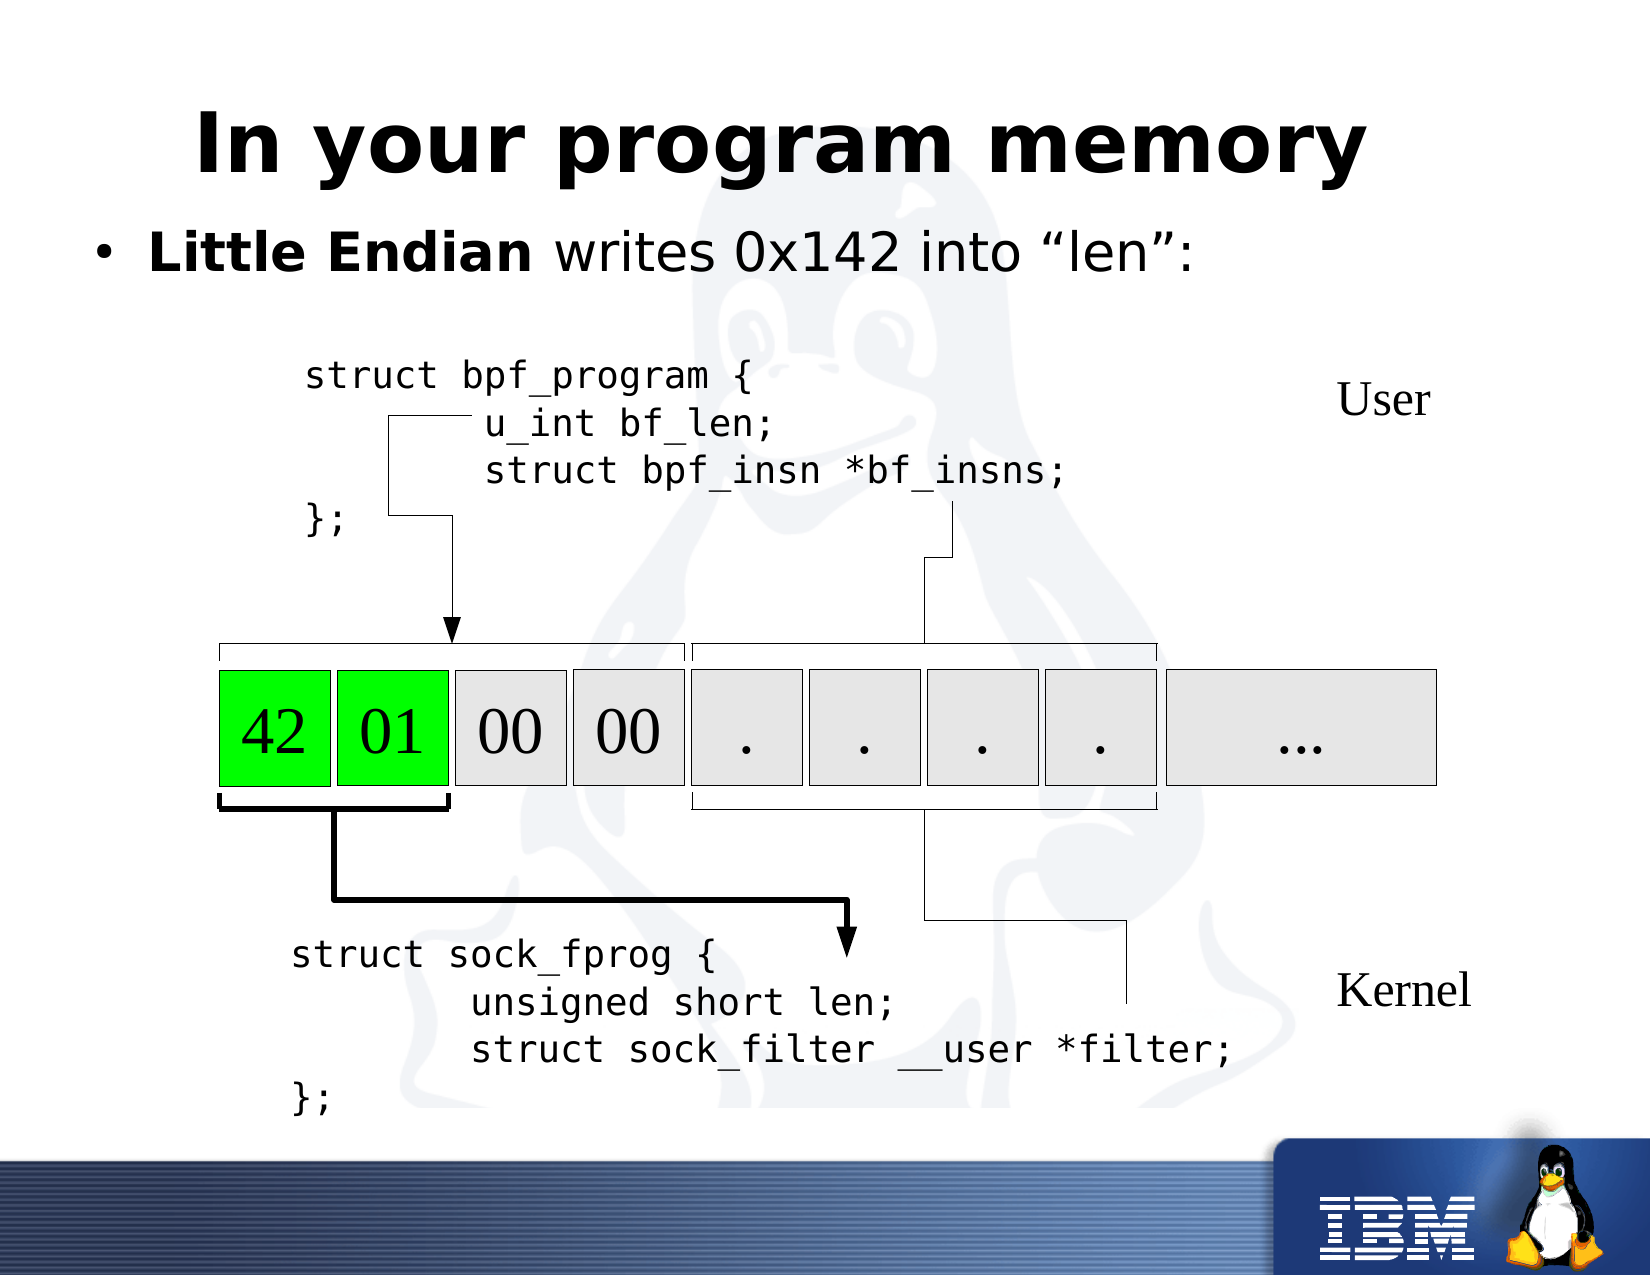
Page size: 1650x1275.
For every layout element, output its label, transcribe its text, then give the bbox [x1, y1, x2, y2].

text_box . [1045, 669, 1157, 786]
text_box . [809, 669, 921, 786]
text_box ... [1166, 669, 1437, 786]
list Little Endian writes 0x142 into “len”: [76, 221, 1457, 366]
text_box 00 [455, 670, 567, 786]
text_box struct bpf_program { u_int bf_len; struct bpf_insn *bf_insns; }; [303, 350, 1256, 583]
text_box 00 [573, 669, 685, 786]
text_box User [1336, 366, 1432, 423]
text_box 01 [337, 670, 449, 786]
text_box struct sock_fprog { unsigned short len; struct sock_filter __user *filter; }; [290, 929, 1241, 1115]
title In your program memory [76, 76, 1457, 211]
text_box . [691, 669, 803, 786]
text_box . [927, 669, 1039, 786]
text_box 42 [219, 670, 331, 787]
text_box Kernel [1336, 957, 1473, 1013]
